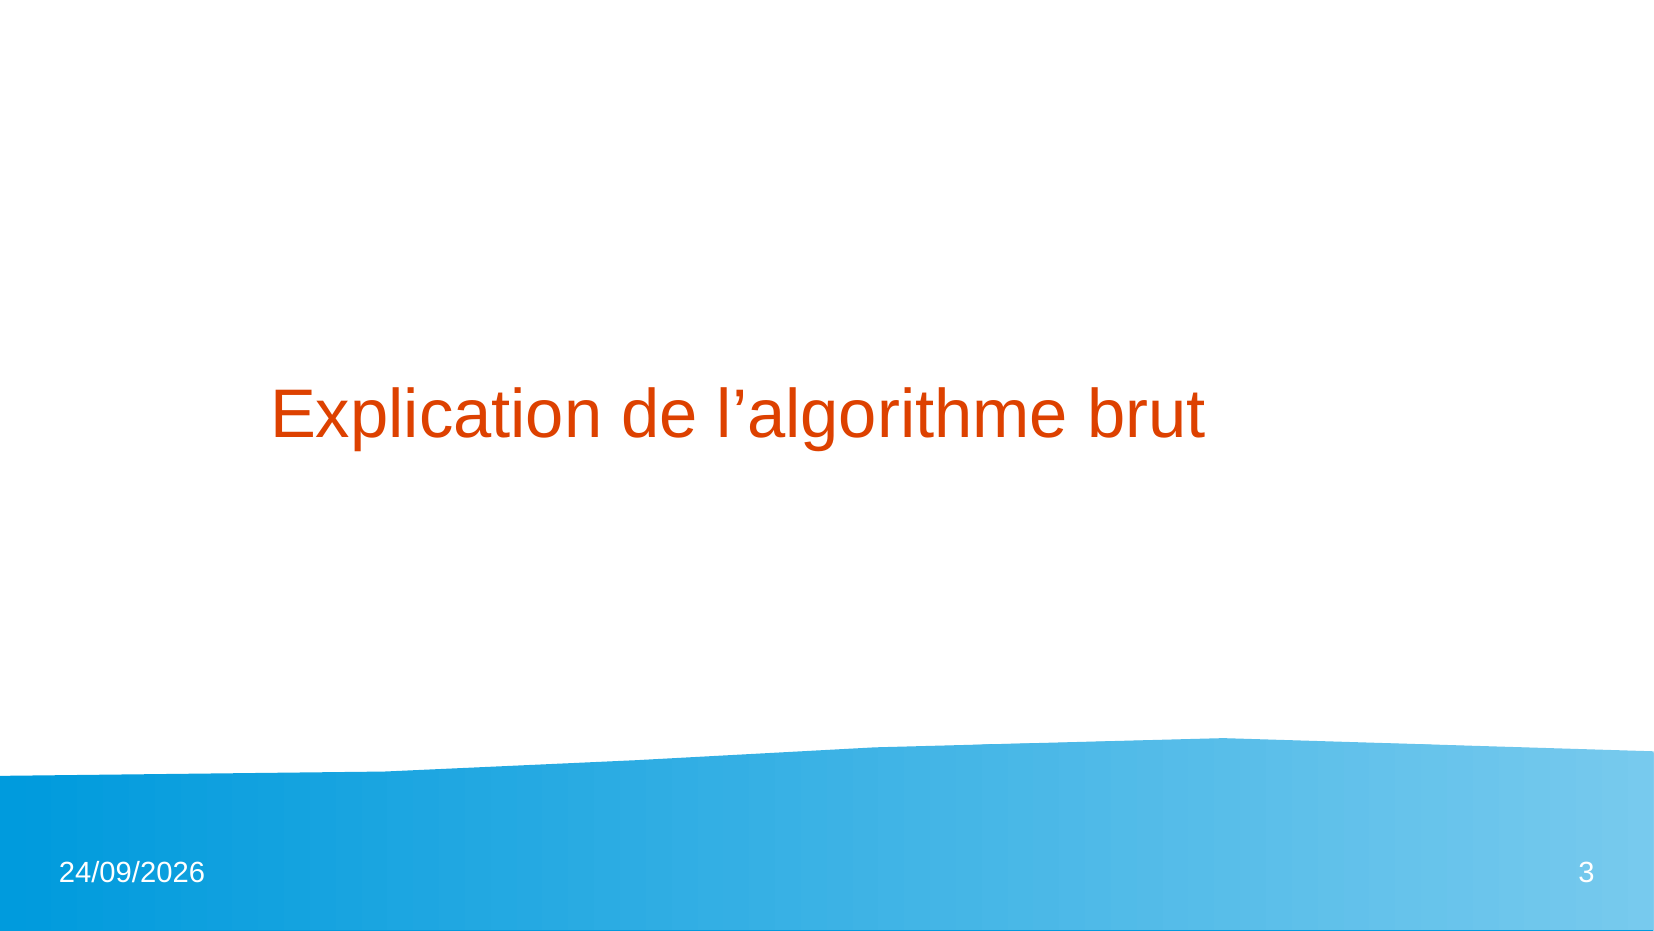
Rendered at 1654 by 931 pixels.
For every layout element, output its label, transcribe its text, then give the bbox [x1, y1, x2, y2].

title Explication de l’algorithme brut [0, 265, 1477, 562]
